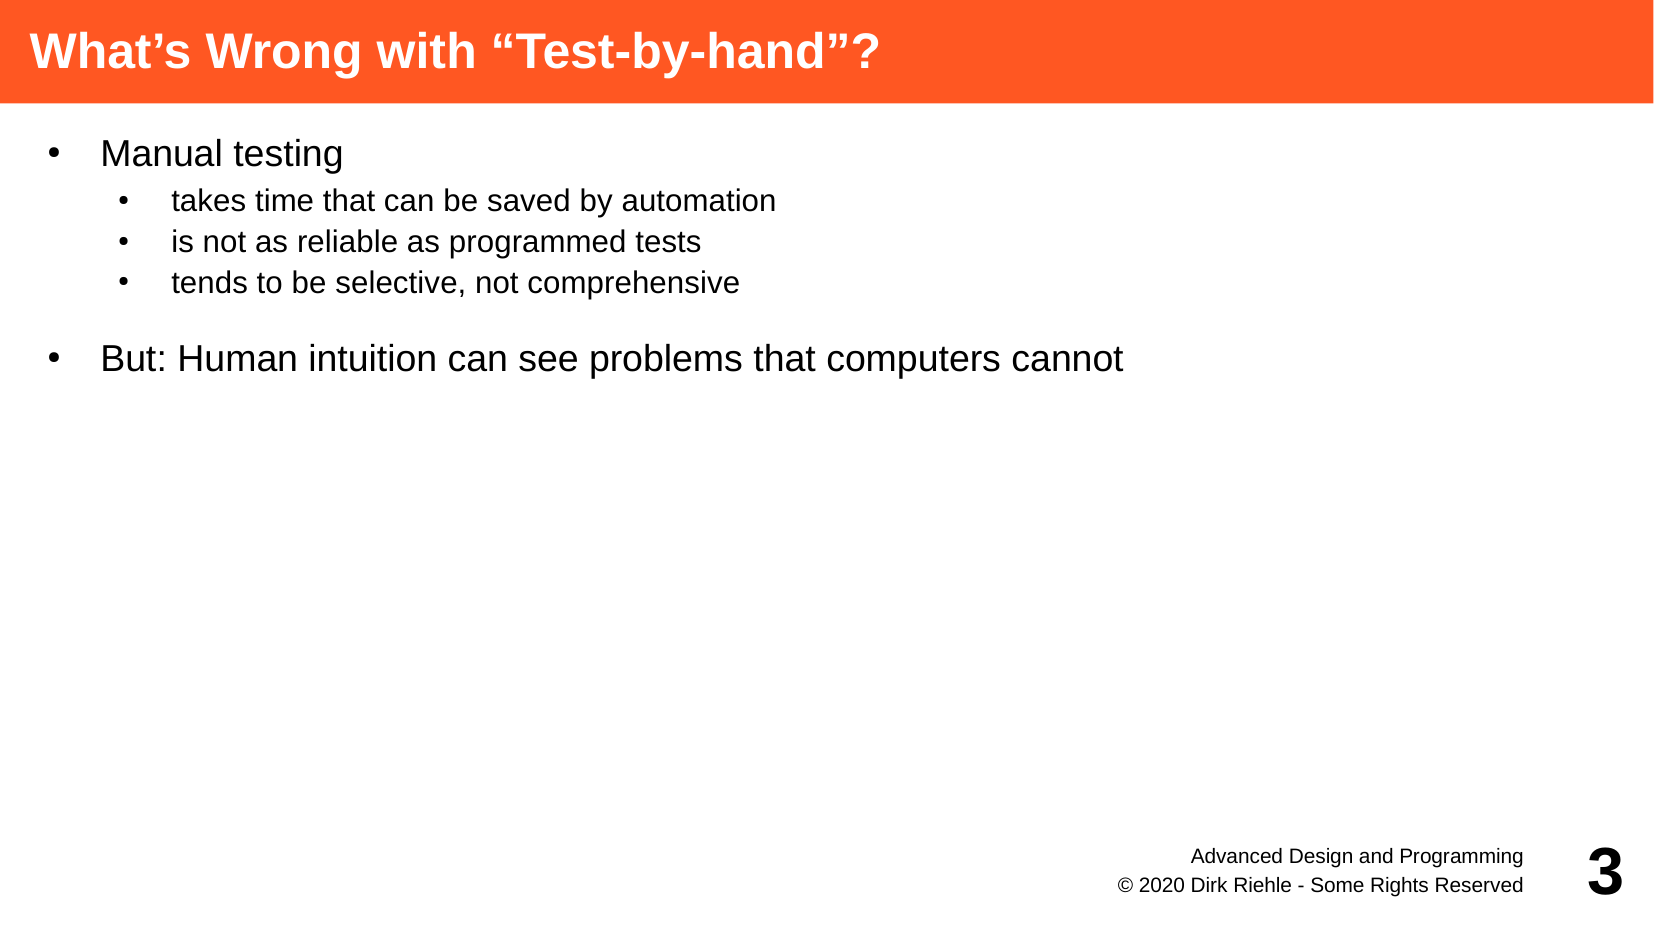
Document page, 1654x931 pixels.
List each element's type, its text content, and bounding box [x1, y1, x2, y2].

title What’s Wrong with “Test-by-hand”? [0, 0, 1654, 104]
list Manual testing takes time that can be saved by automation is not as reliable as programmed tests tends to be selective, not comprehensive But: Human intuition can see problems that computers cannot [29, 132, 1625, 813]
